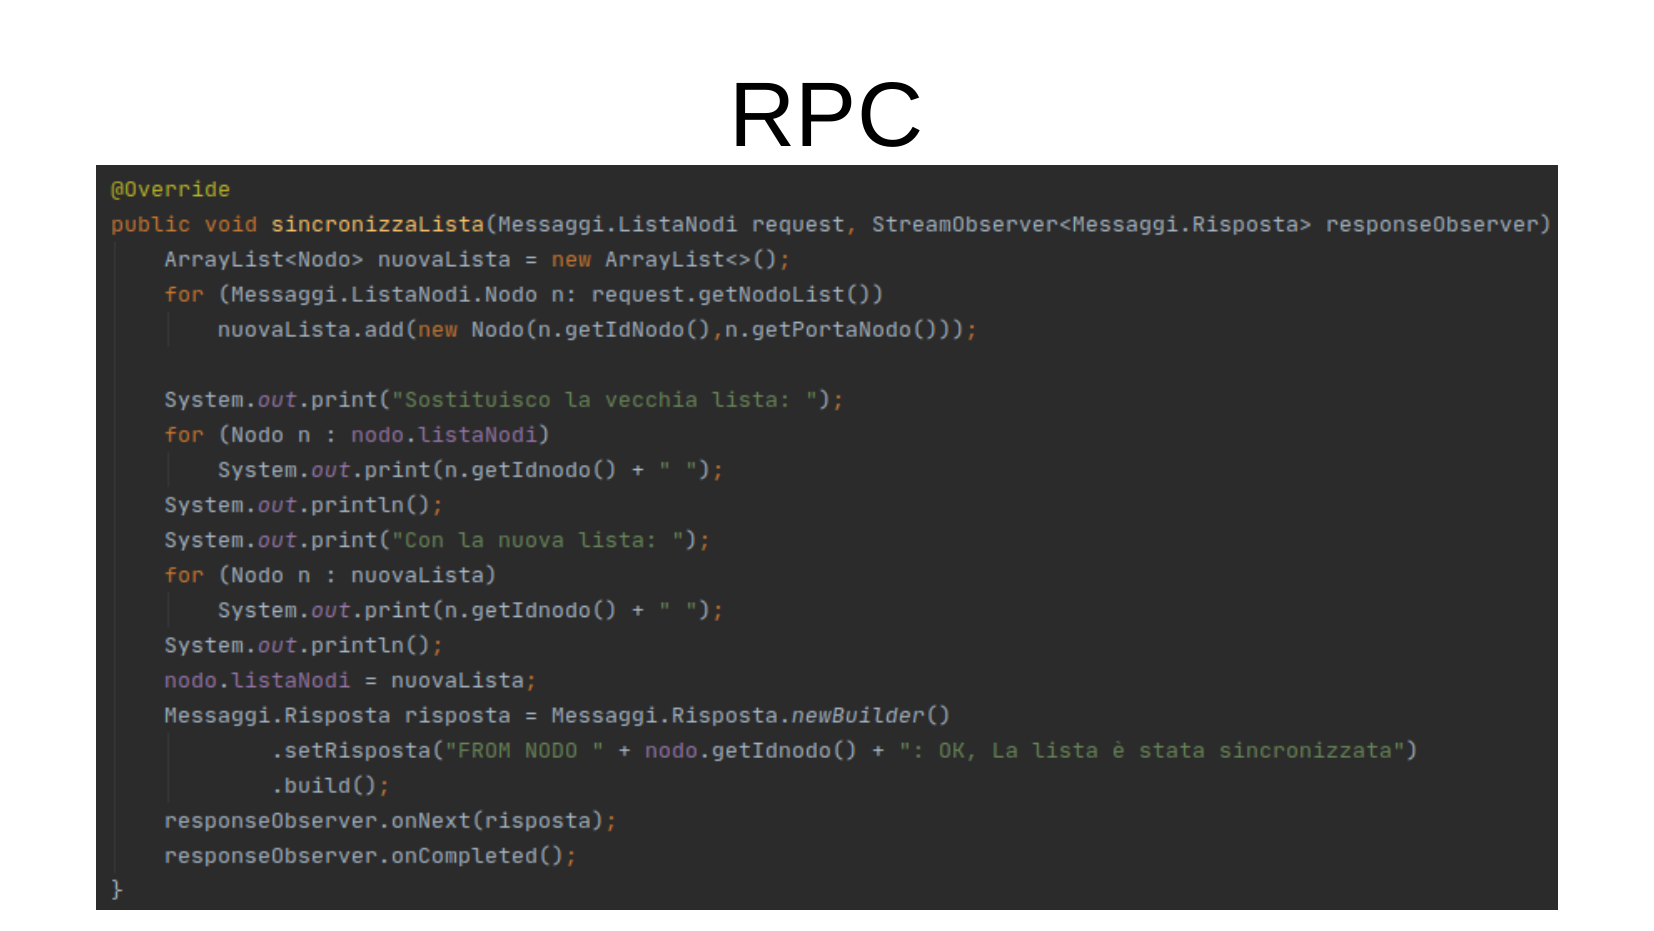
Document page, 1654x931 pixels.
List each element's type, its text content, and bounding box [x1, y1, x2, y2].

picture [96, 165, 1558, 910]
title RPC [82, 37, 1571, 193]
